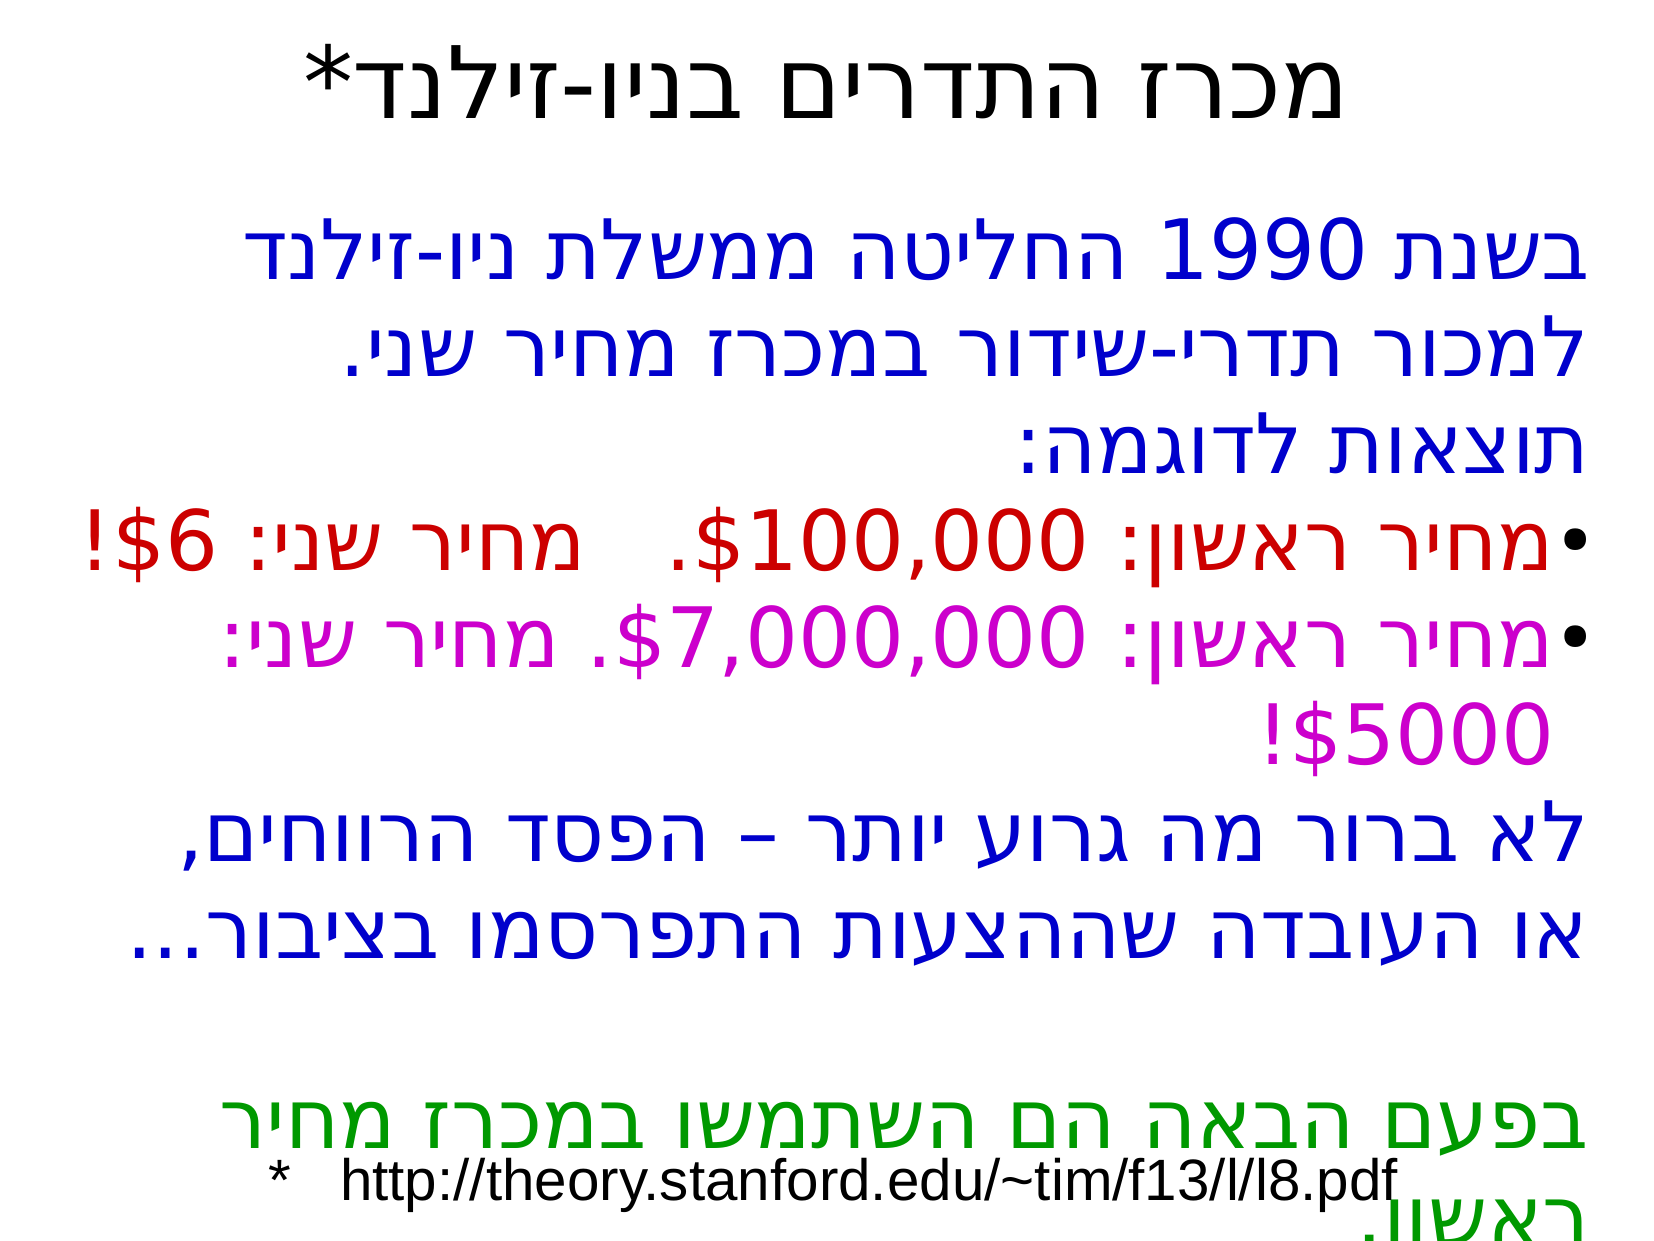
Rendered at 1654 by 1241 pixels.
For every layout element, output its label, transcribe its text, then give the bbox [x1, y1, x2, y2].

title מכרז התדרים בניו-זילנד* [82, 28, 1571, 140]
text_box * http://theory.stanford.edu/~tim/f13/l/l8.pdf [15, 1140, 1654, 1220]
text_box בשנת 1990 החליטה ממשלת ניו-זילנד למכור תדרי-שידור במכרז מחיר שני. תוצאות לדוגמה: מחיר ראשון: $100,000. מחיר שני: $6! מחיר ראשון: $7,000,000. מחיר שני: $5000! לא ברור מה גרוע יותר – הפסד הרווחים, או העובדה שההצעות התפרסמו בציבור... בפעם הבאה הם השתמשו במכרז מחיר ראשון. [60, 195, 1606, 946]
